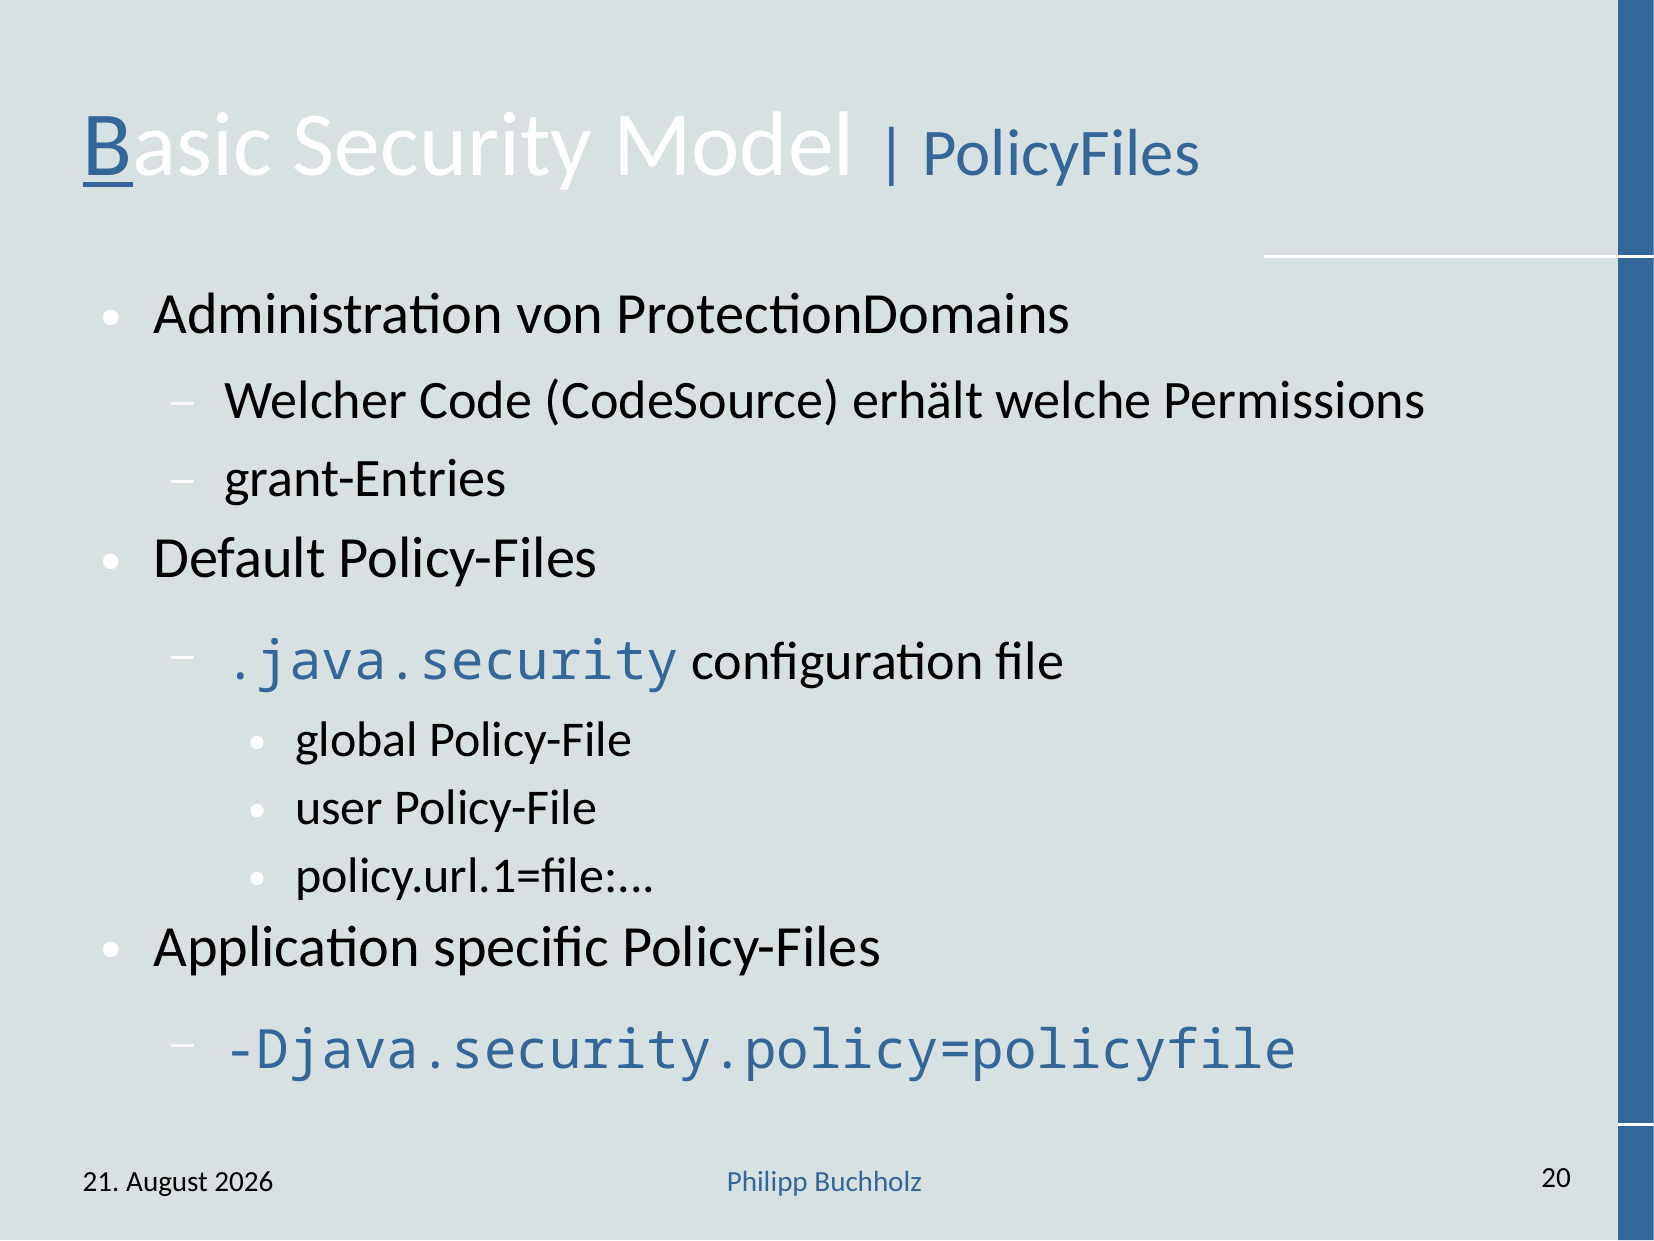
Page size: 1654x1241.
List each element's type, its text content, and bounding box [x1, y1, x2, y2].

title Basic Security Model | PolicyFiles [82, 41, 1571, 265]
list Administration von ProtectionDomains Welcher Code (CodeSource) erhält welche Permissions grant-Entries Default Policy-Files .java.security configuration file global Policy-File user Policy-File policy.url.1=file:... Application specific Policy-Files -Djava.security.policy=policyfile [82, 290, 1571, 1163]
